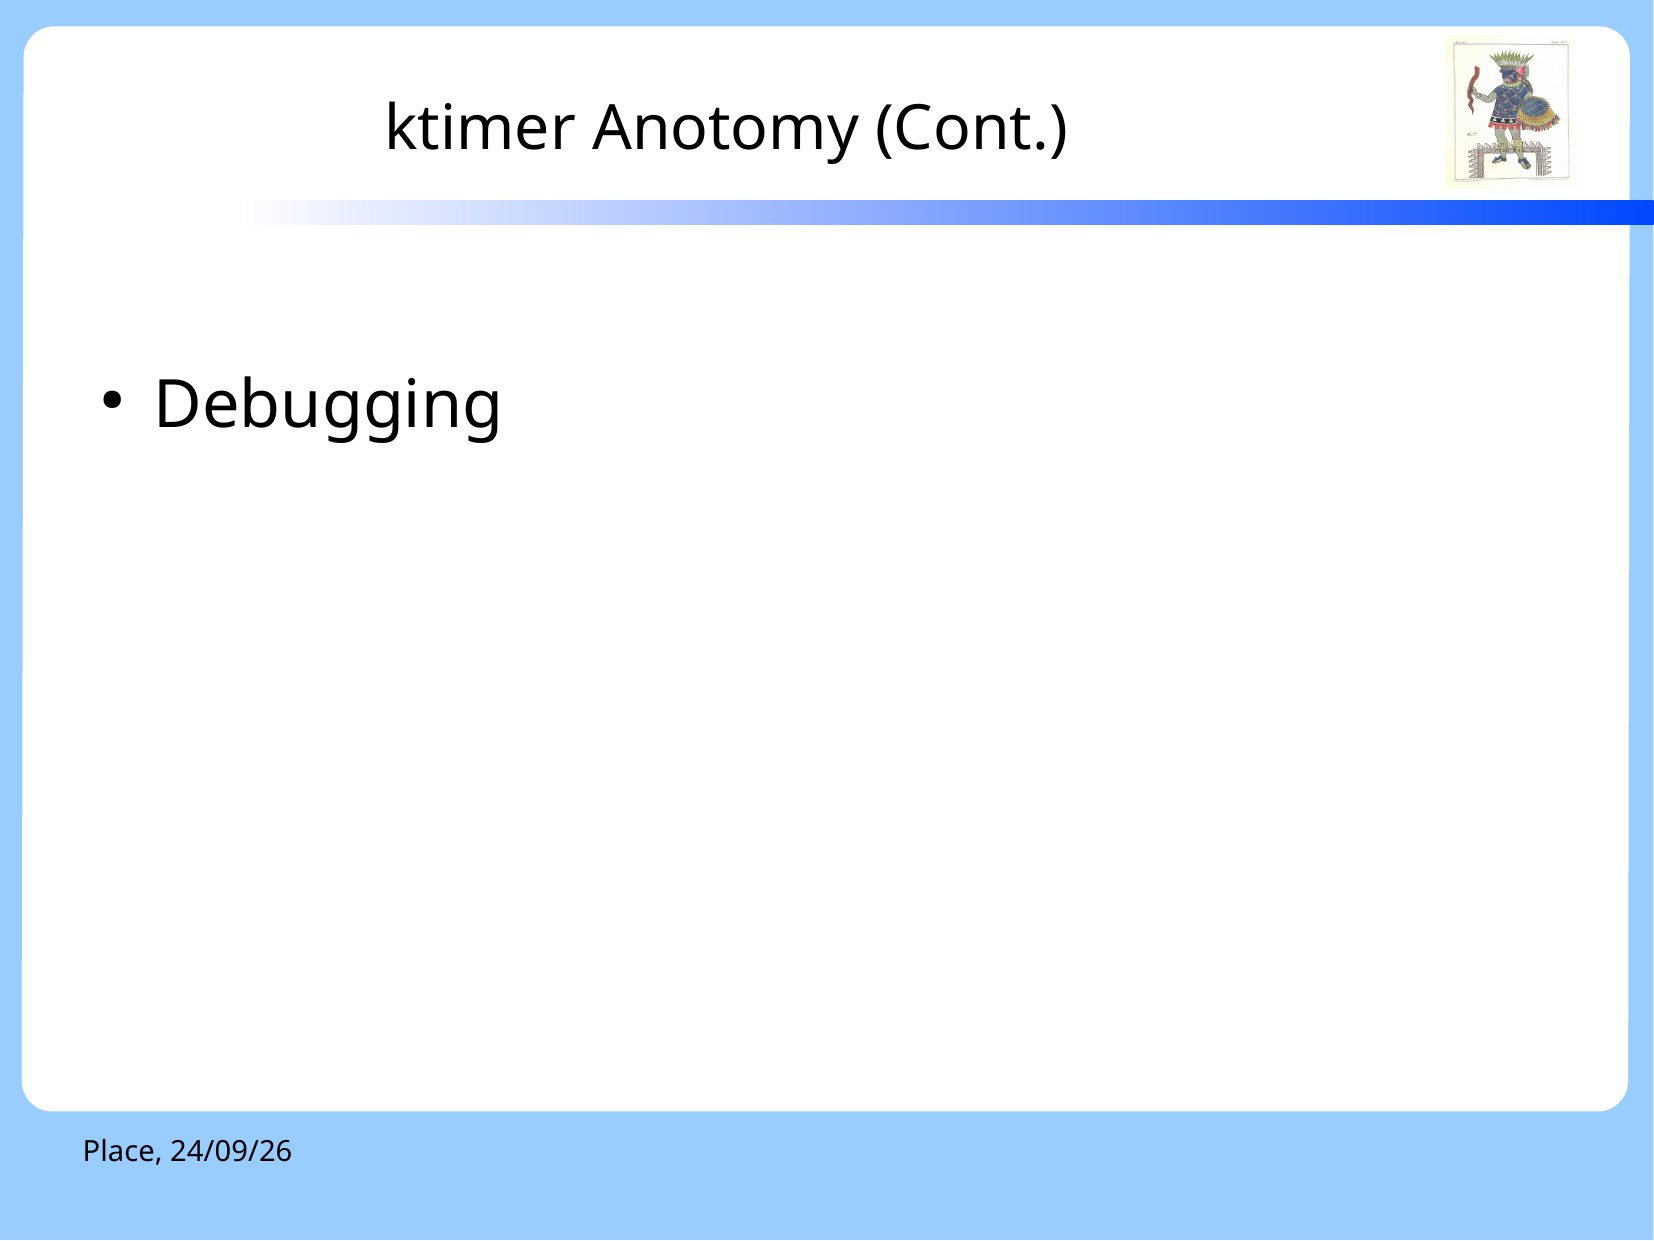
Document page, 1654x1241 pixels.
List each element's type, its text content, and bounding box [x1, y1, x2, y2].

picture [1446, 35, 1577, 189]
title ktimer Anotomy (Cont.) [82, 49, 1371, 201]
list Debugging [82, 236, 1571, 1055]
